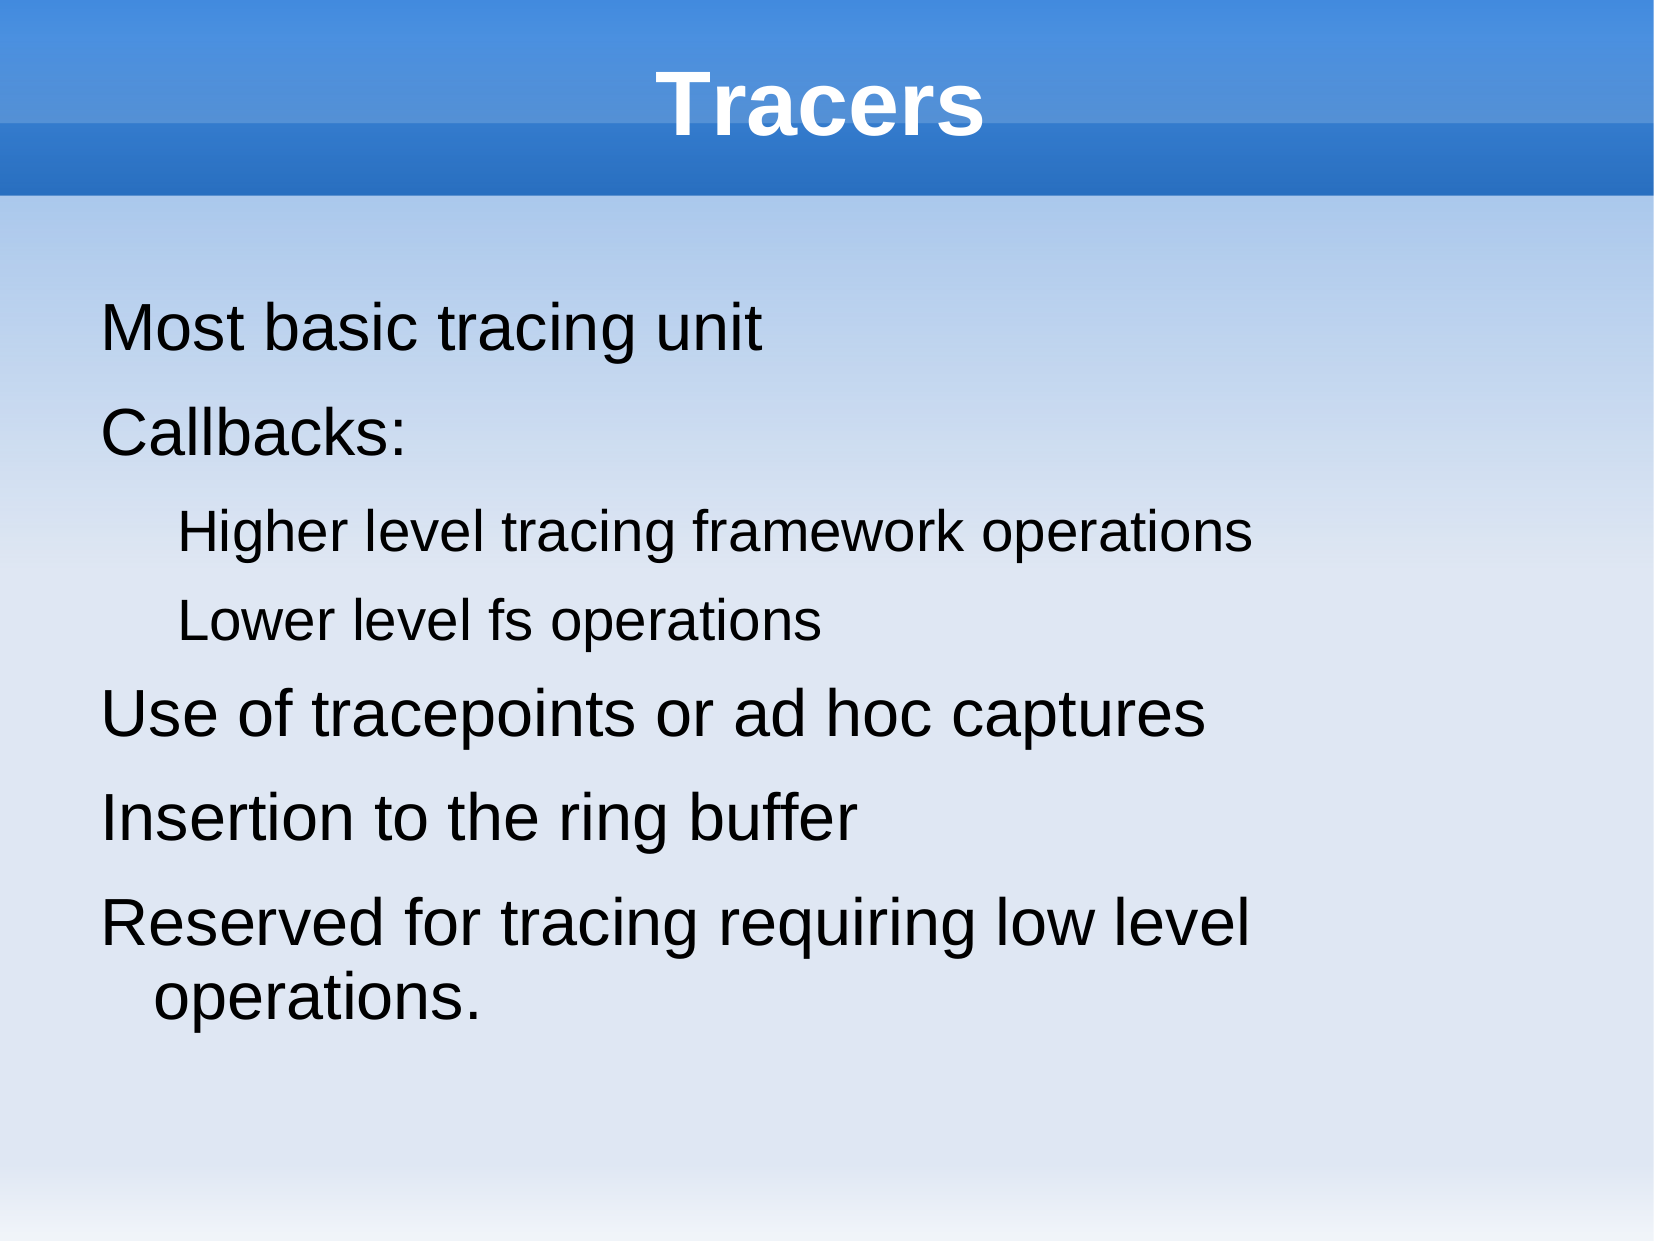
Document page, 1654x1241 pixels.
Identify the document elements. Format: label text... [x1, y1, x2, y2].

list Most basic tracing unit Callbacks: Higher level tracing framework operations Lower level fs operations Use of tracepoints or ad hoc captures Insertion to the ring buffer Reserved for tracing requiring low level operations. [82, 290, 1571, 1094]
title Tracers [76, 7, 1565, 200]
picture [0, 0, 1654, 1241]
